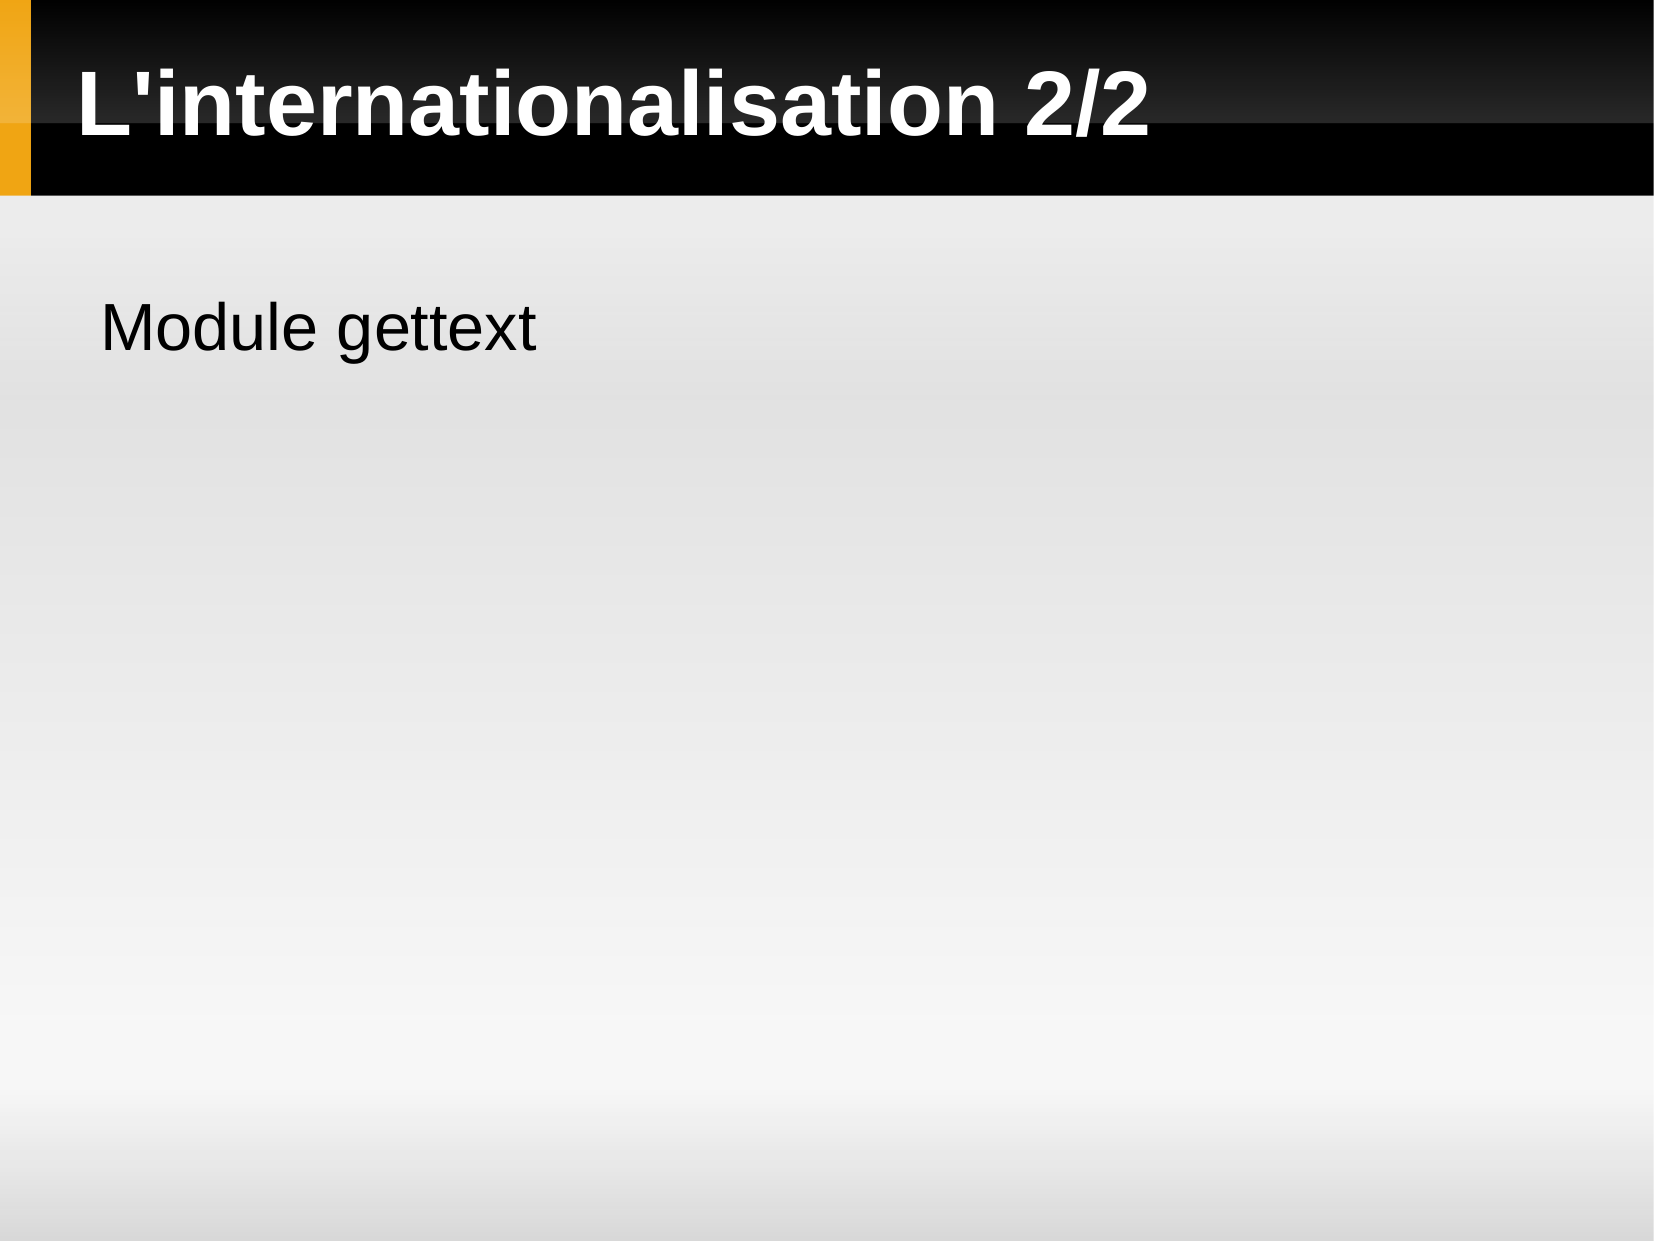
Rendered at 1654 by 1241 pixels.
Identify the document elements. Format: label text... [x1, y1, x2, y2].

title L'internationalisation 2/2 [76, 7, 1565, 200]
picture [0, 0, 1654, 1241]
list Module gettext [82, 290, 1571, 1094]
